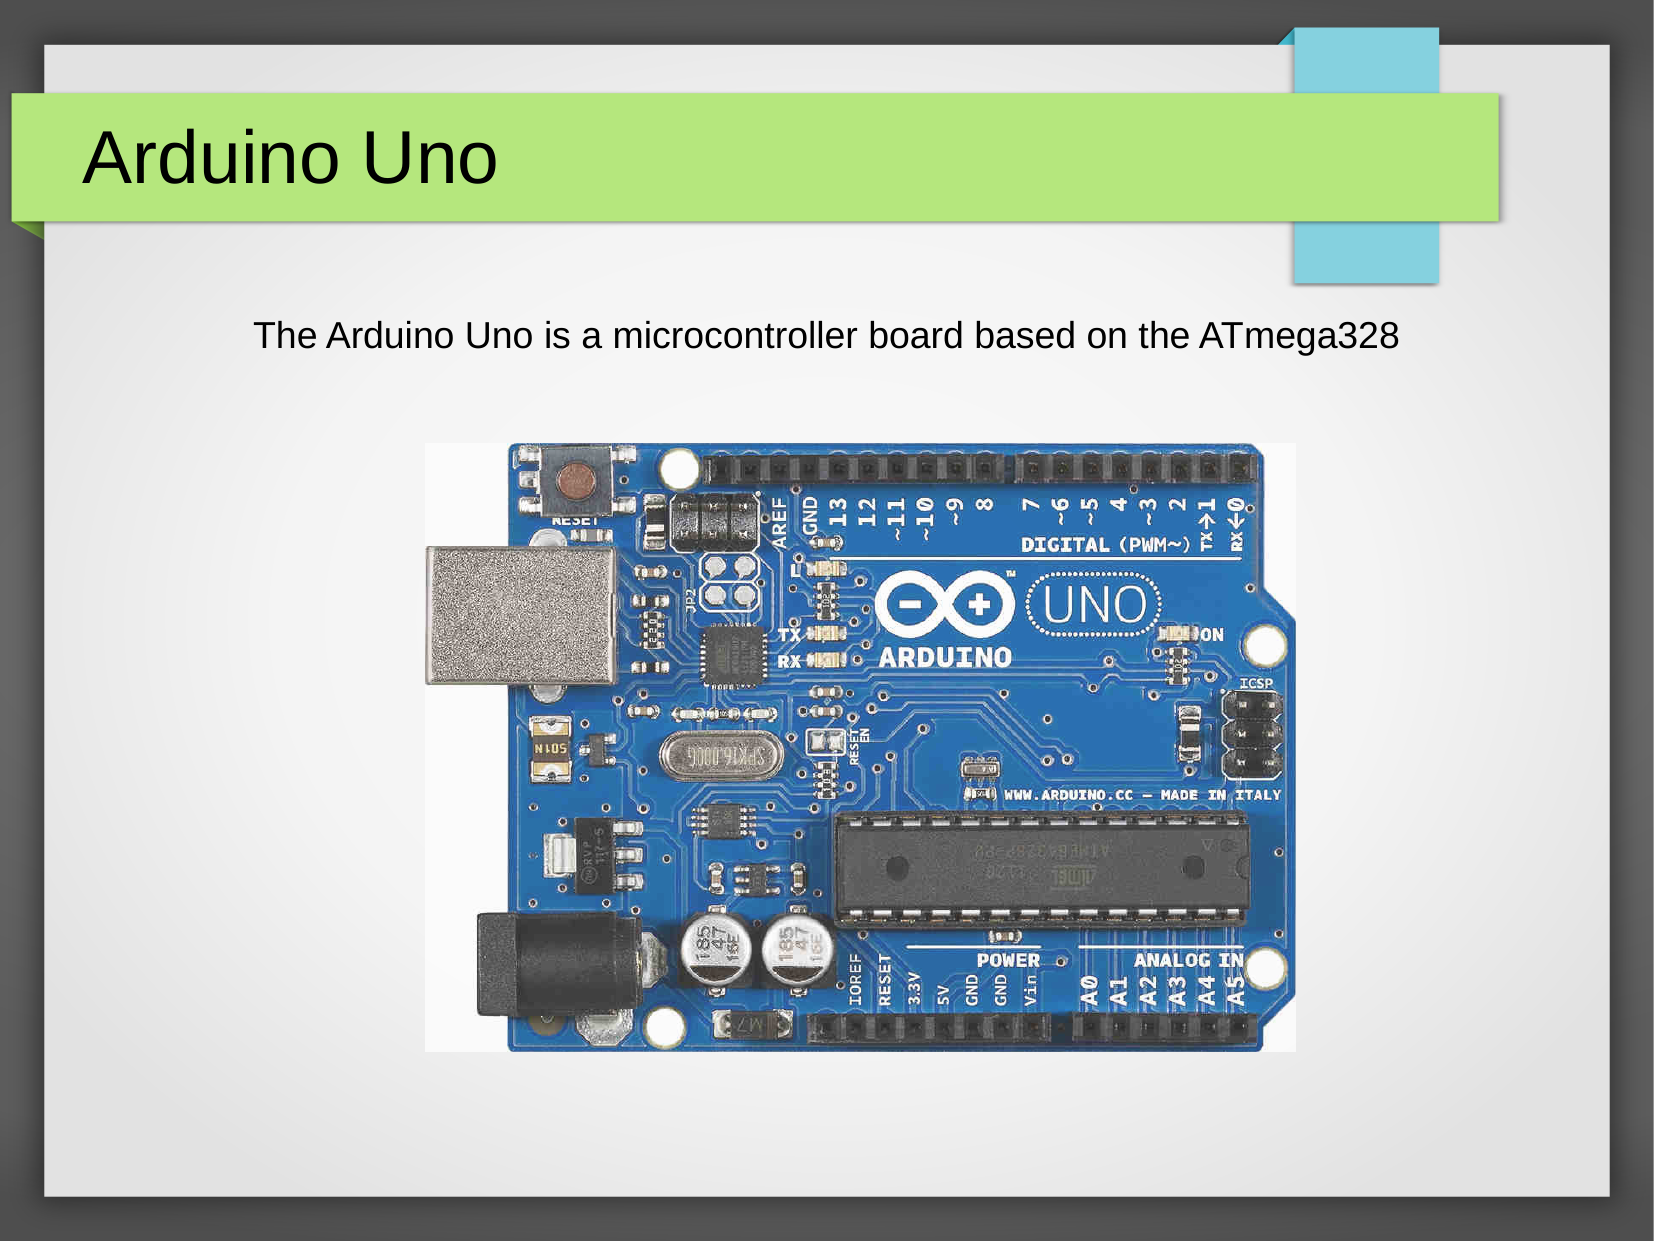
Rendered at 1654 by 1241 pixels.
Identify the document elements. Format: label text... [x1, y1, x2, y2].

text_box The Arduino Uno is a microcontroller board based on the ATmega328 [165, 307, 1489, 490]
title Arduino Uno [82, 94, 1264, 213]
picture [425, 490, 1296, 1052]
